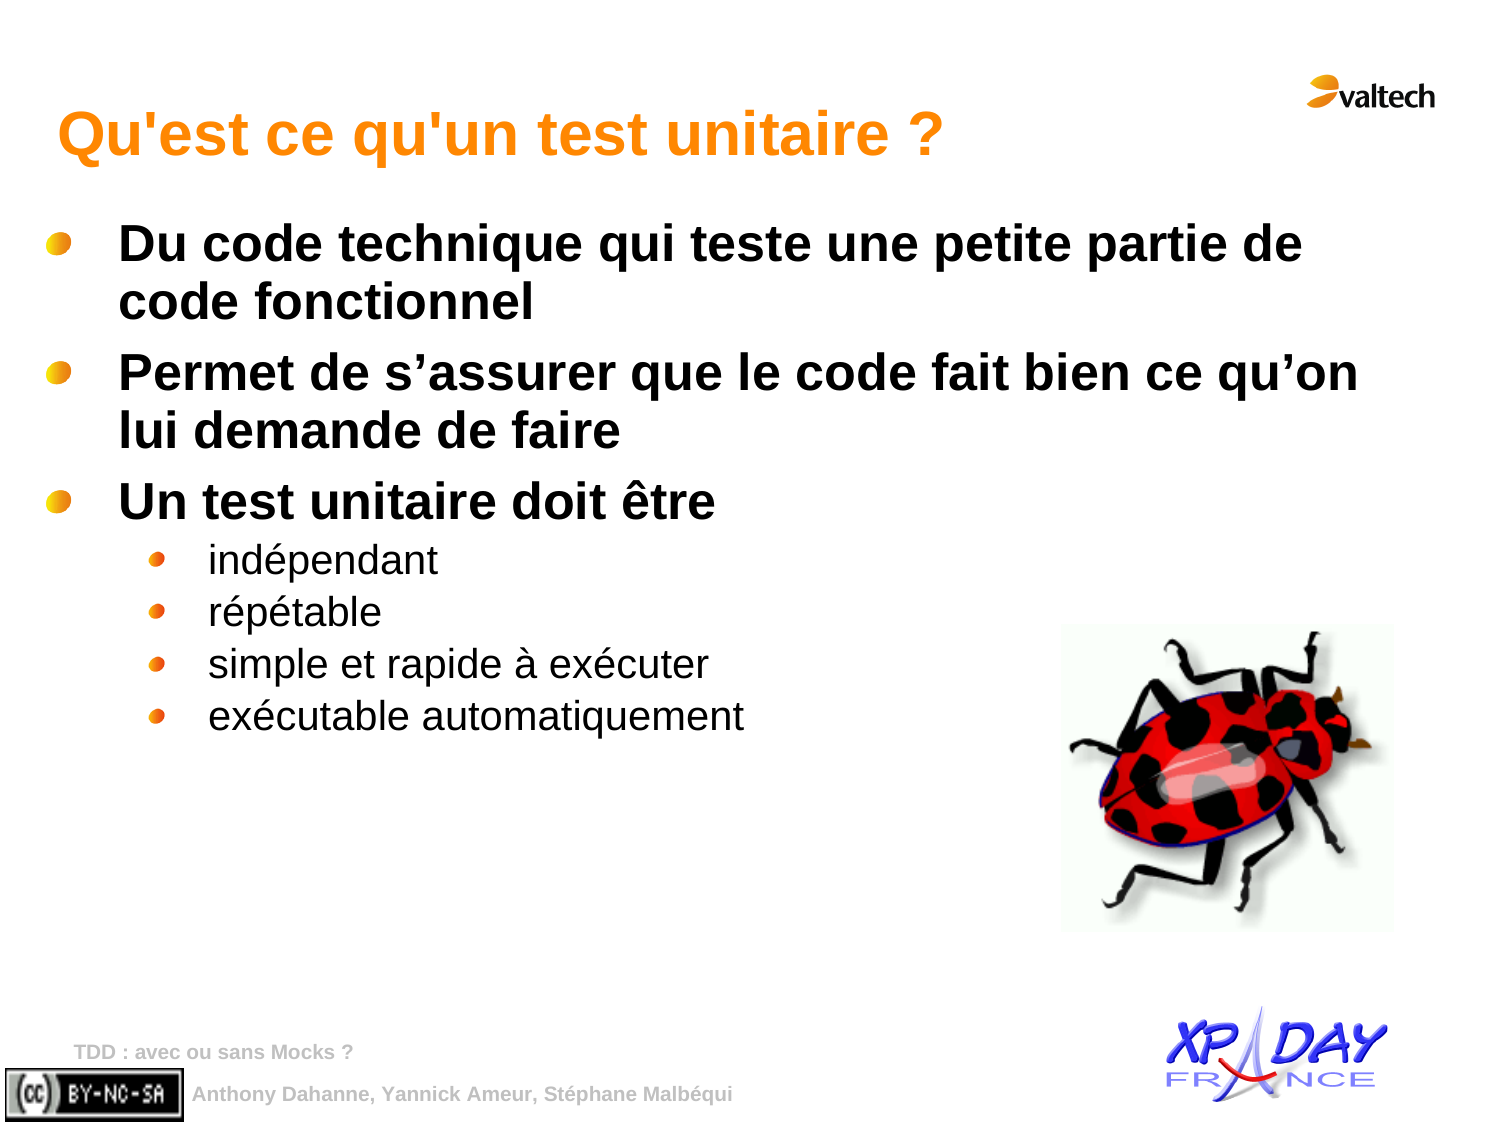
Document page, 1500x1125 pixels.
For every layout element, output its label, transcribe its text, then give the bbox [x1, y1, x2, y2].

list Du code technique qui teste une petite partie de code fonctionnel Permet de s’assurer que le code fait bien ce qu’on lui demande de faire Un test unitaire doit être indépendant répétable simple et rapide à exécuter exécutable automatiquement [45, 154, 1377, 935]
picture [1305, 73, 1436, 109]
picture [1163, 1003, 1388, 1102]
picture [5, 1068, 184, 1122]
title Qu'est ce qu'un test unitaire ? [56, 49, 1293, 154]
picture [1061, 624, 1394, 932]
